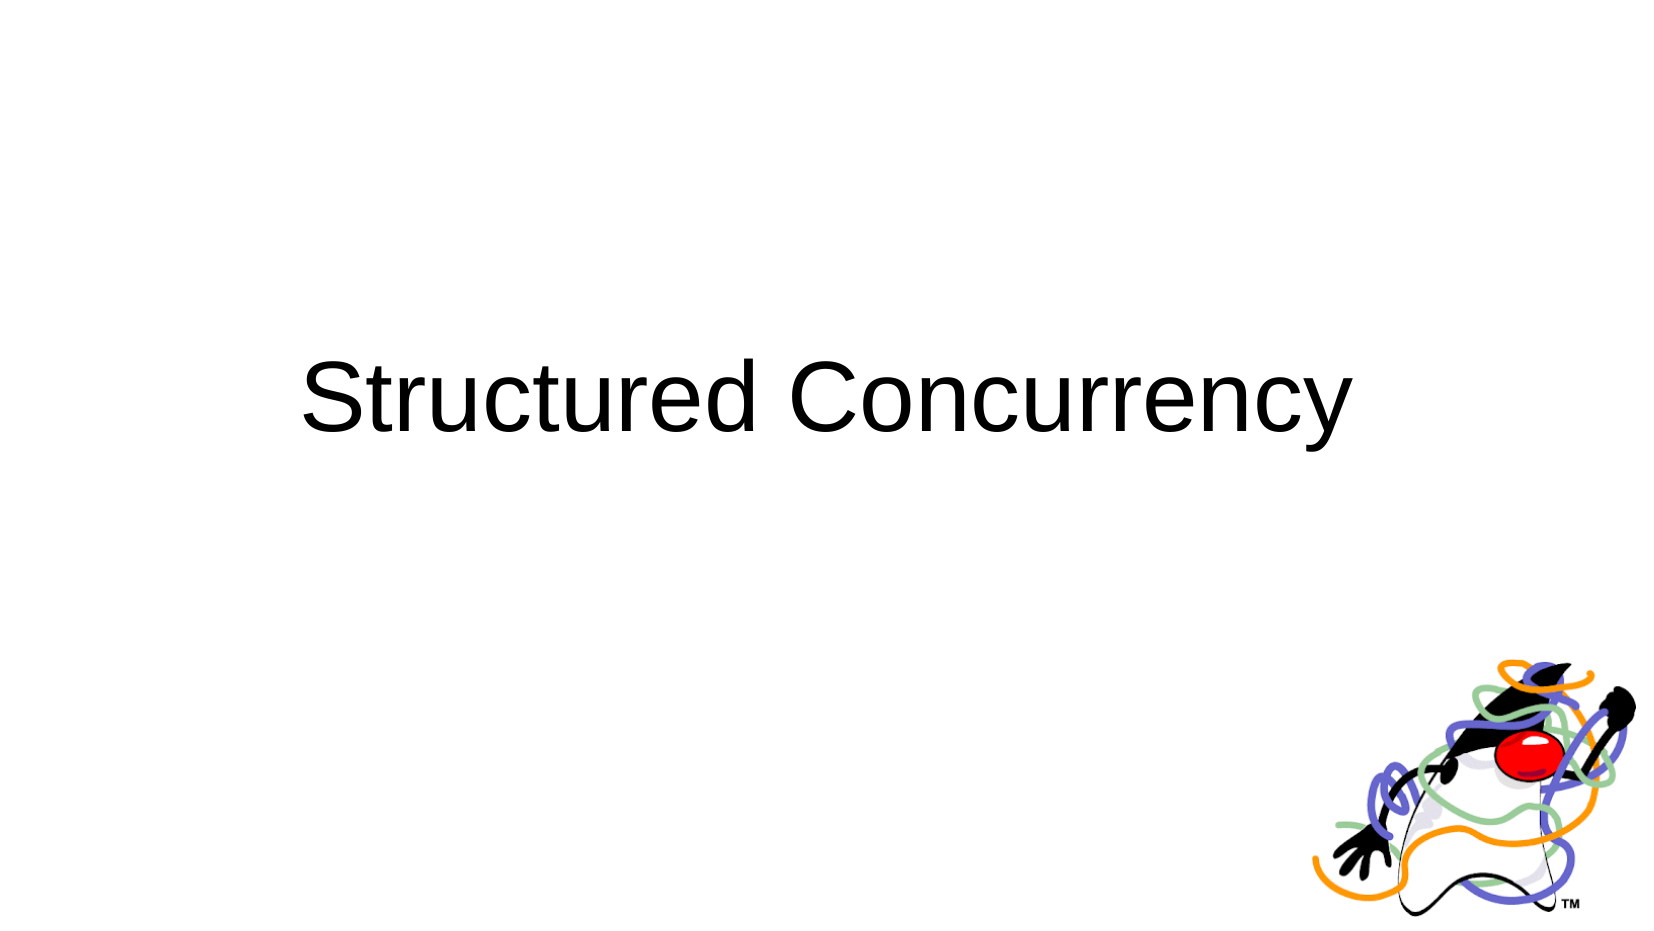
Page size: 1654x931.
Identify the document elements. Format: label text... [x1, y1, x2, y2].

subtitle Structured Concurrency [82, 37, 1571, 757]
picture [1312, 659, 1636, 917]
